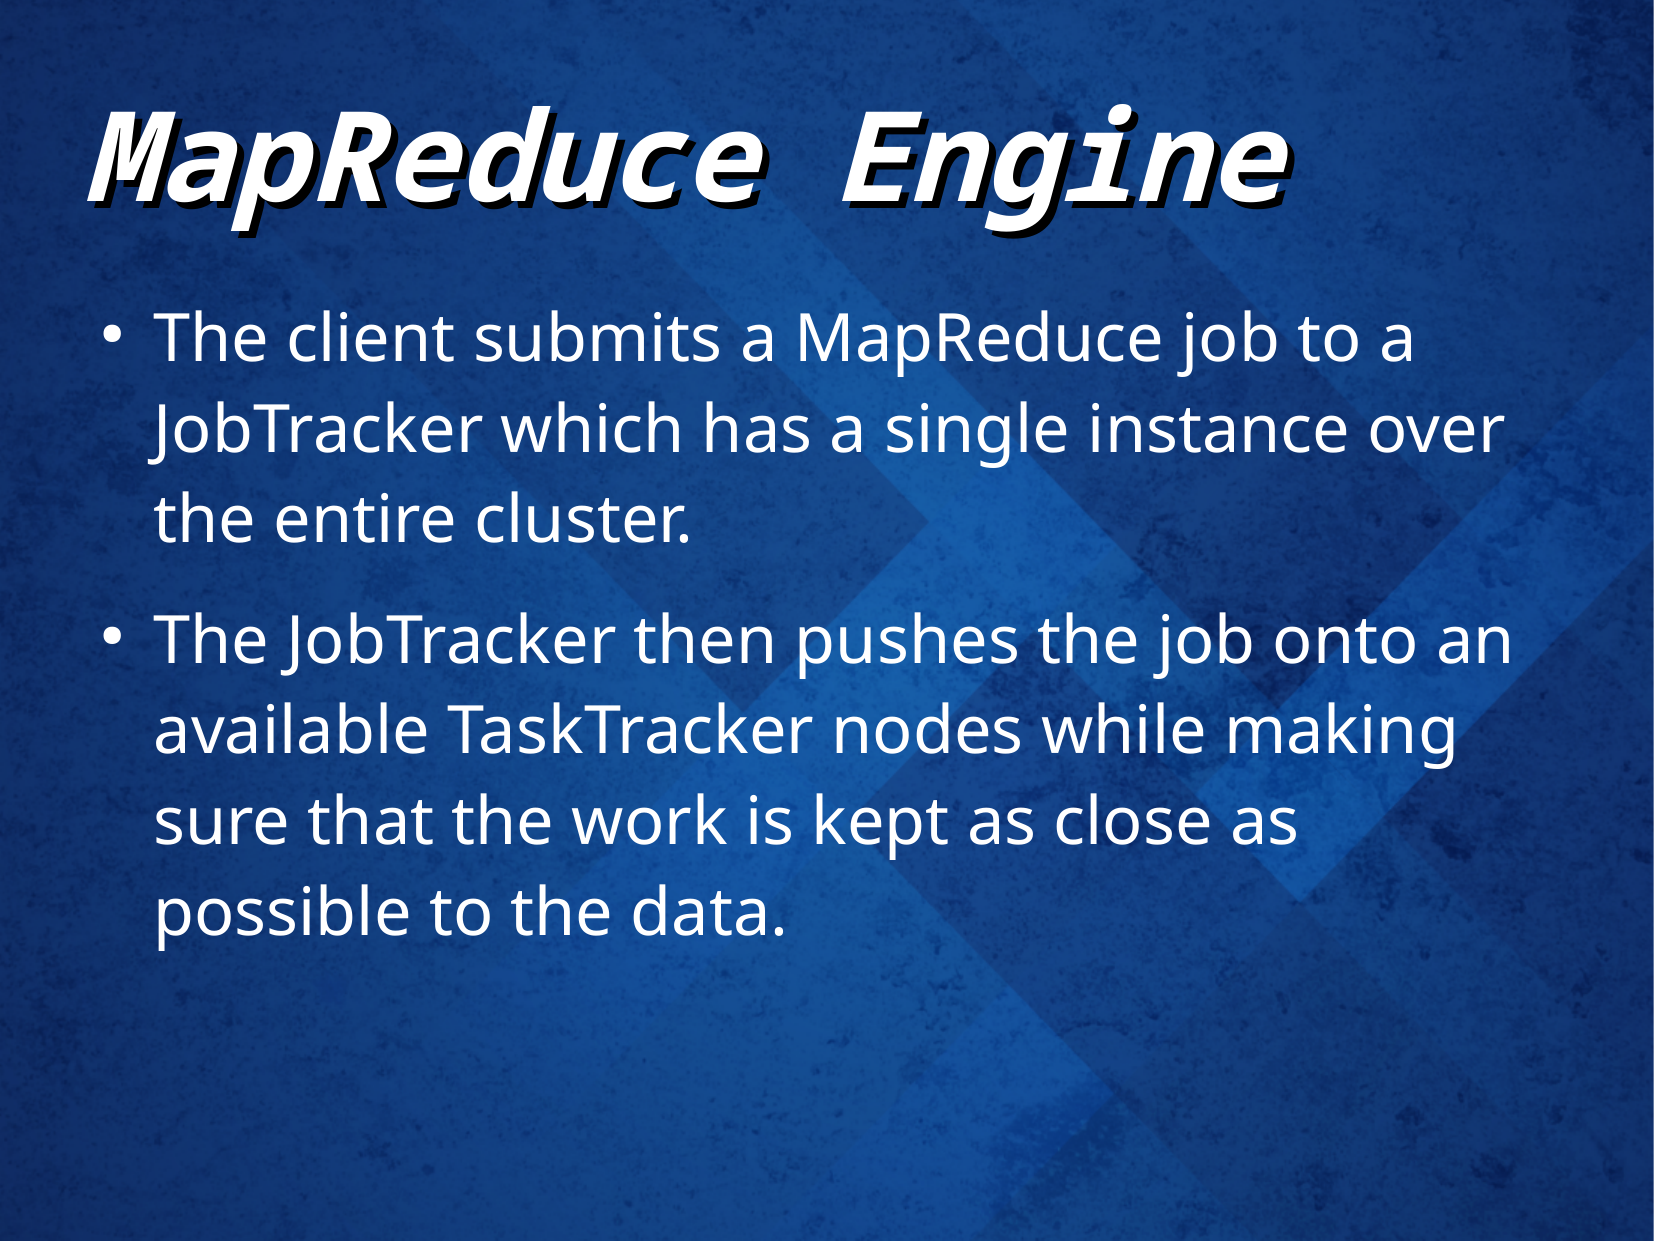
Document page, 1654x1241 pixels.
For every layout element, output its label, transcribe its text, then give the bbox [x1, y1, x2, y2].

picture [0, 0, 1654, 1241]
list The client submits a MapReduce job to a JobTracker which has a single instance over the entire cluster. The JobTracker then pushes the job onto an available TaskTracker nodes while making sure that the work is kept as close as possible to the data. [82, 290, 1538, 1010]
title MapReduce Engine [82, 49, 1571, 257]
